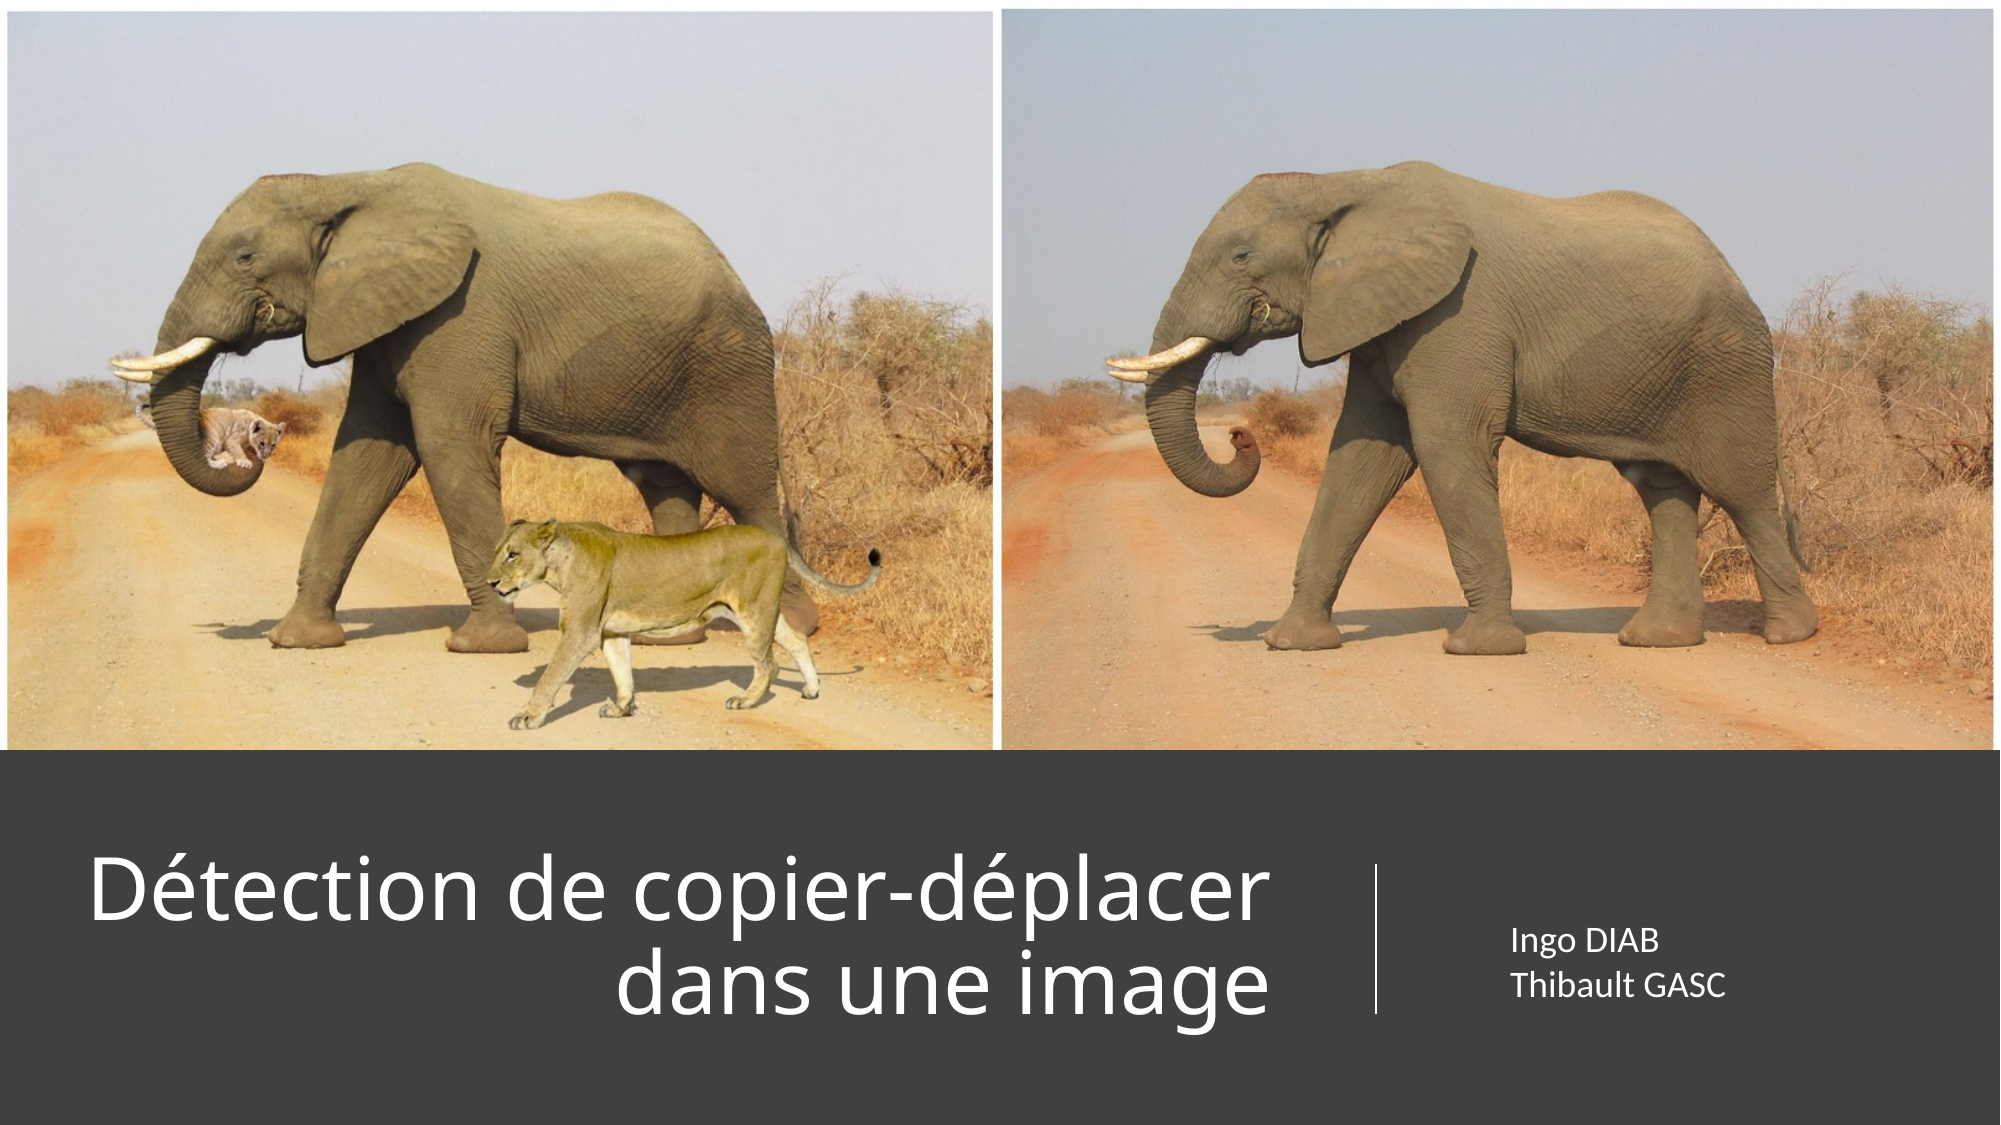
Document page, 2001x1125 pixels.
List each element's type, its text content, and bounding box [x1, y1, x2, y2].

text_box [0, 750, 2000, 1125]
picture [0, 0, 2000, 750]
text_box Ingo DIAB Thibault GASC [1495, 907, 1861, 1014]
title Détection de copier-déplacer dans une image [71, 835, 1357, 1043]
